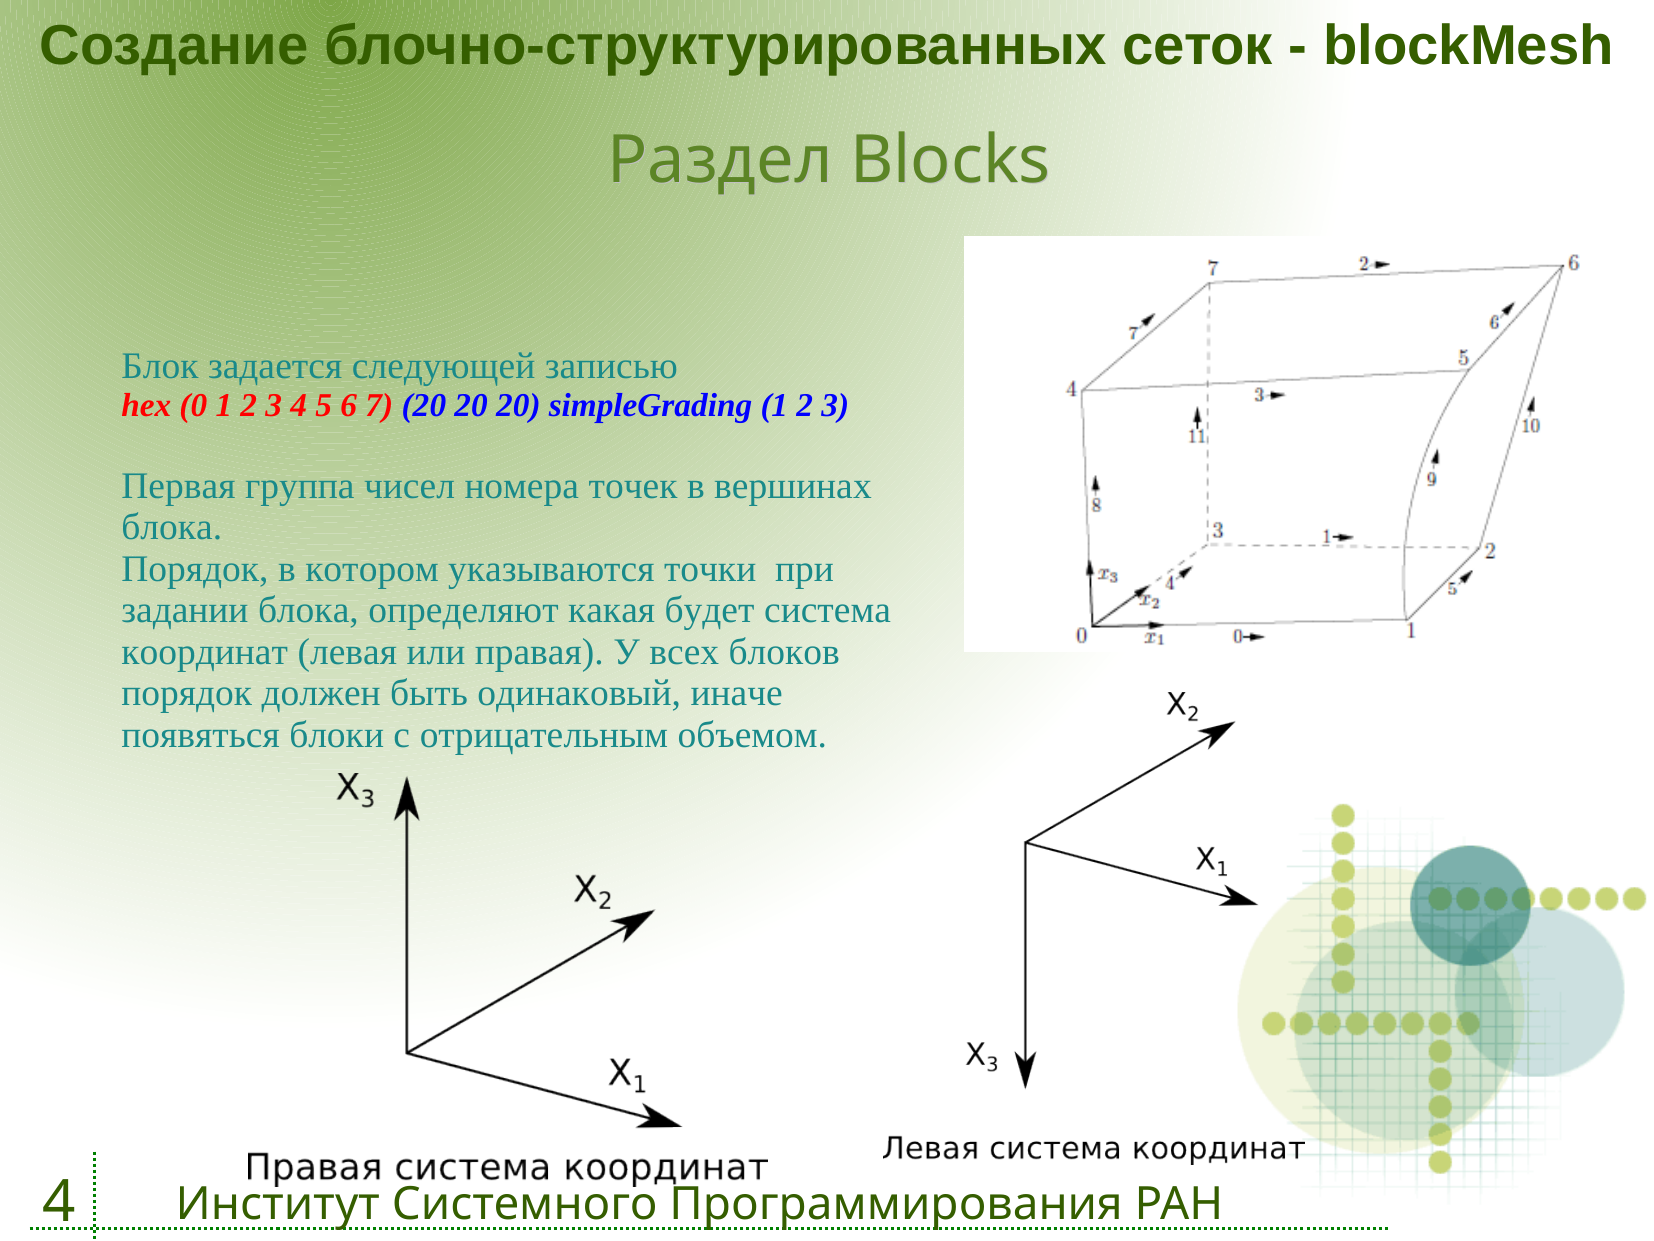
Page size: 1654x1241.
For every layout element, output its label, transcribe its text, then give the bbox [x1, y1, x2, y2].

picture [883, 692, 1654, 1211]
picture [964, 236, 1654, 652]
title Раздел Bloсks [121, 102, 1534, 310]
picture [248, 773, 768, 1188]
list Блок задается следующей записью hex (0 1 2 3 4 5 6 7) (20 20 20) simpleGrading (1 2 3) Первая группа чисел номера точек в вершинах блока. Порядок, в котором указываются точки при задании блока, определяют какая будет система координат (левая или правая). У всех блоков порядок должен быть одинаковый, иначе появяться блоки с отрицательным объемом. [121, 344, 945, 1127]
